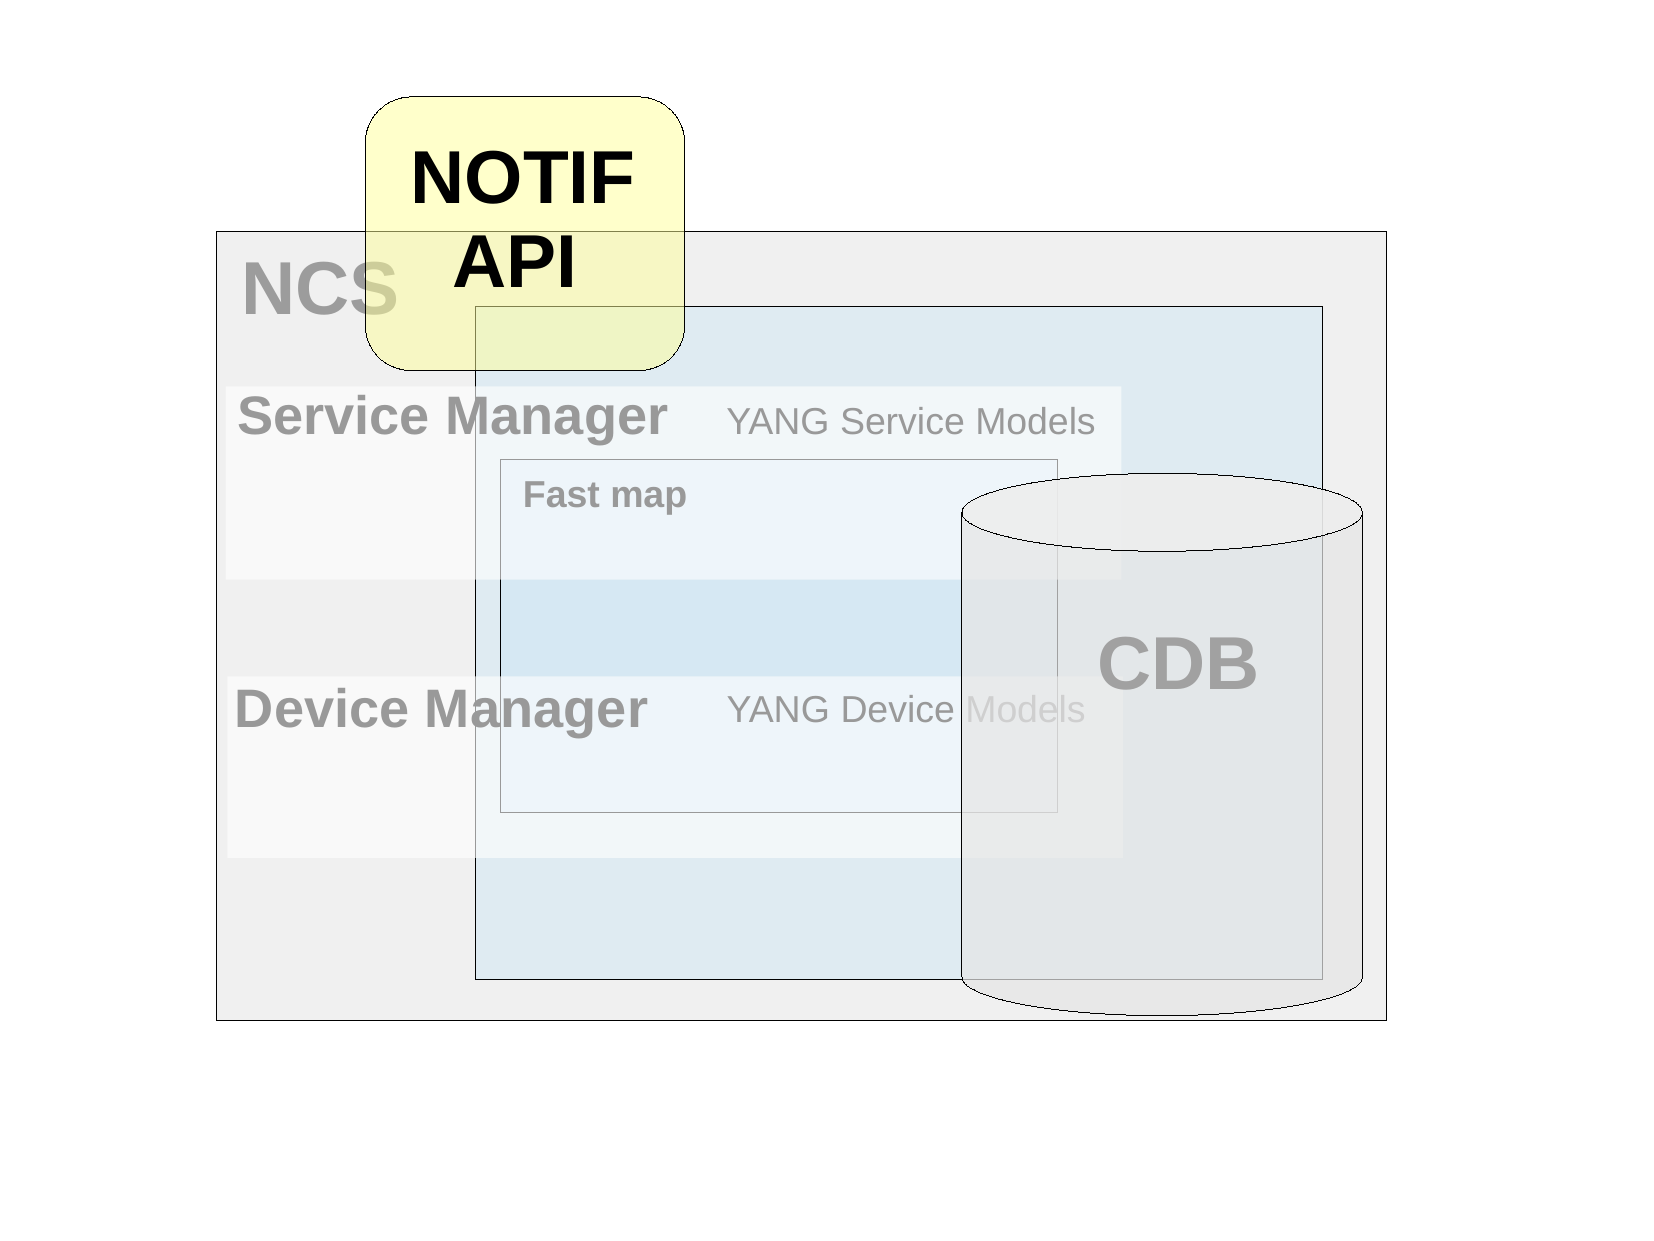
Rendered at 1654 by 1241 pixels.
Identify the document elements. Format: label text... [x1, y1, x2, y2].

text_box Device Manager [220, 670, 663, 747]
text_box [216, 96, 1387, 1021]
text_box NOTIF API [396, 127, 651, 311]
text_box Service Manager [222, 378, 683, 454]
